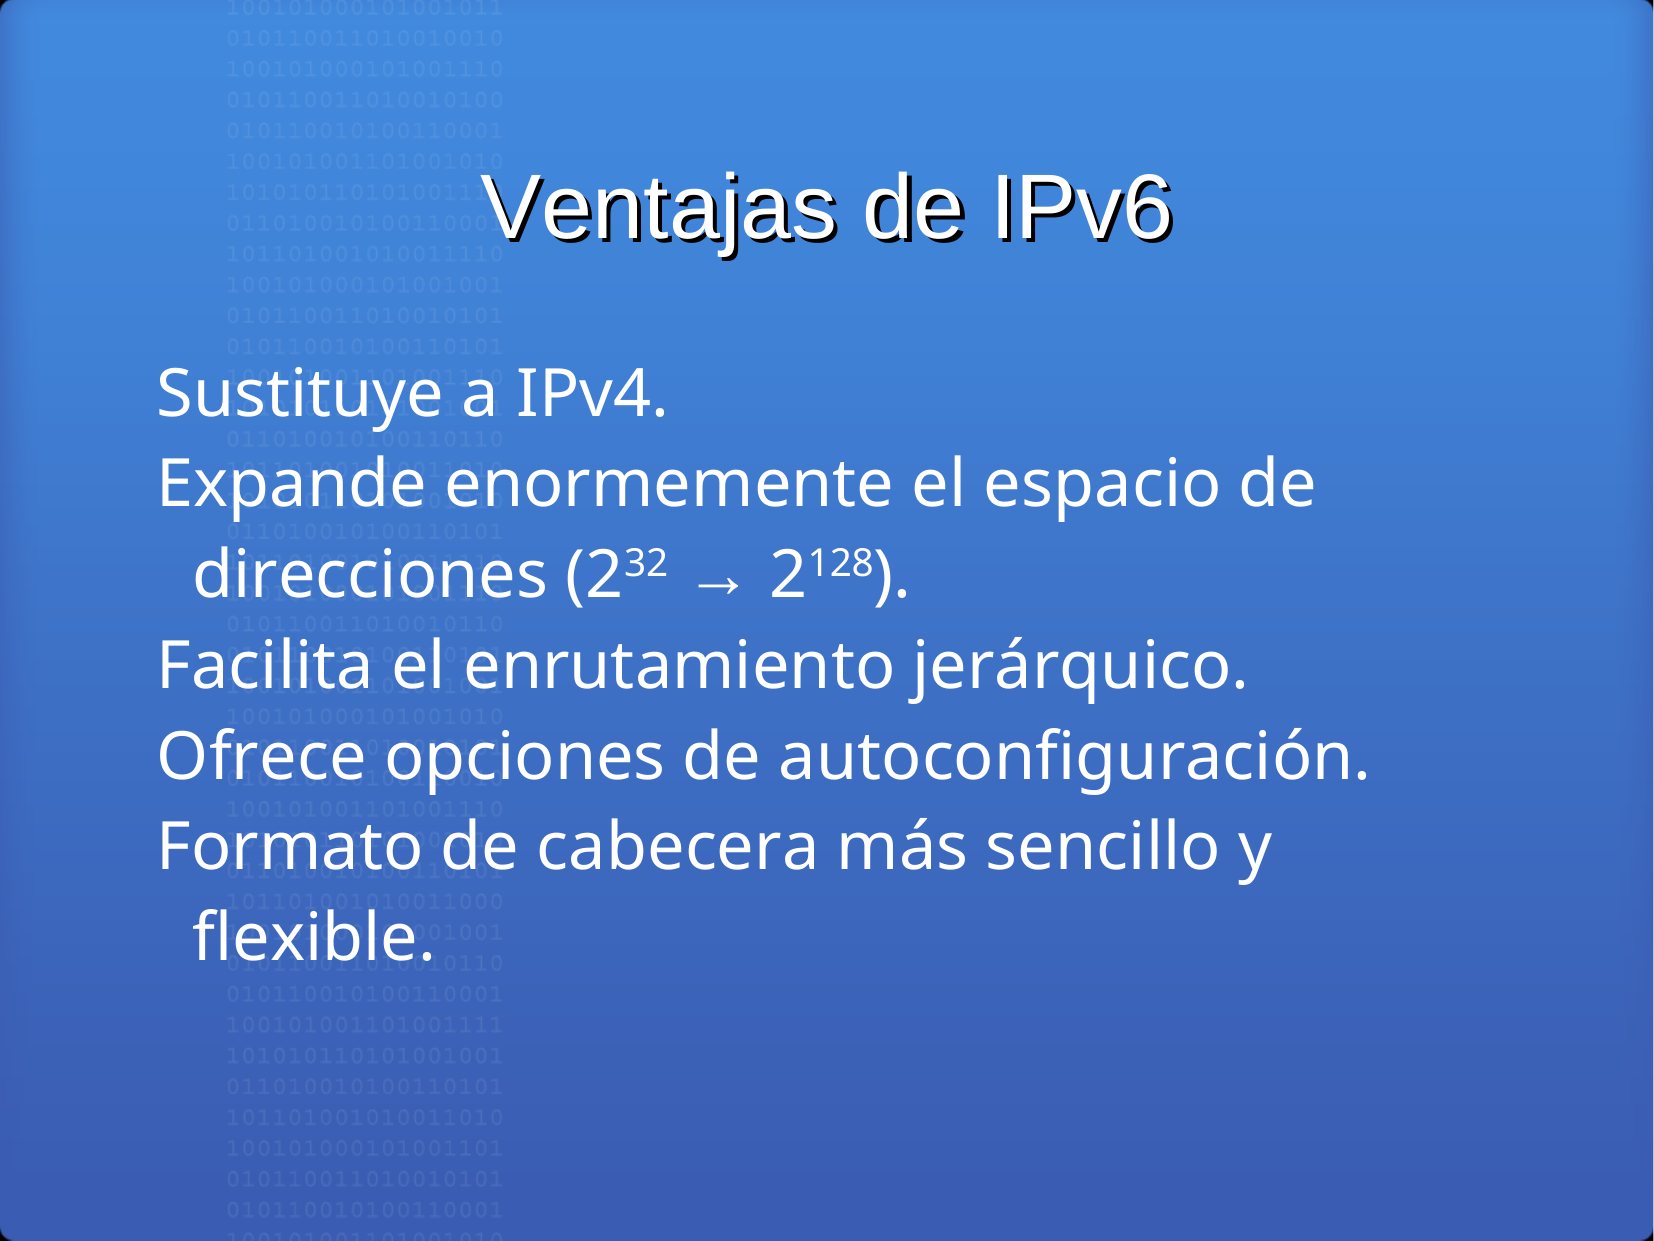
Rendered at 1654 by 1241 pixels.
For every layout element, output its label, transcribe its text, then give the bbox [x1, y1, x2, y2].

title Ventajas de IPv6 [121, 110, 1534, 303]
subtitle Sustituye a IPv4. Expande enormemente el espacio de direcciones (232 → 2128). Facilita el enrutamiento jerárquico. Ofrece opciones de autoconfiguración. Formato de cabecera más sencillo y flexible. [121, 352, 1534, 1119]
picture [0, 0, 1654, 1241]
